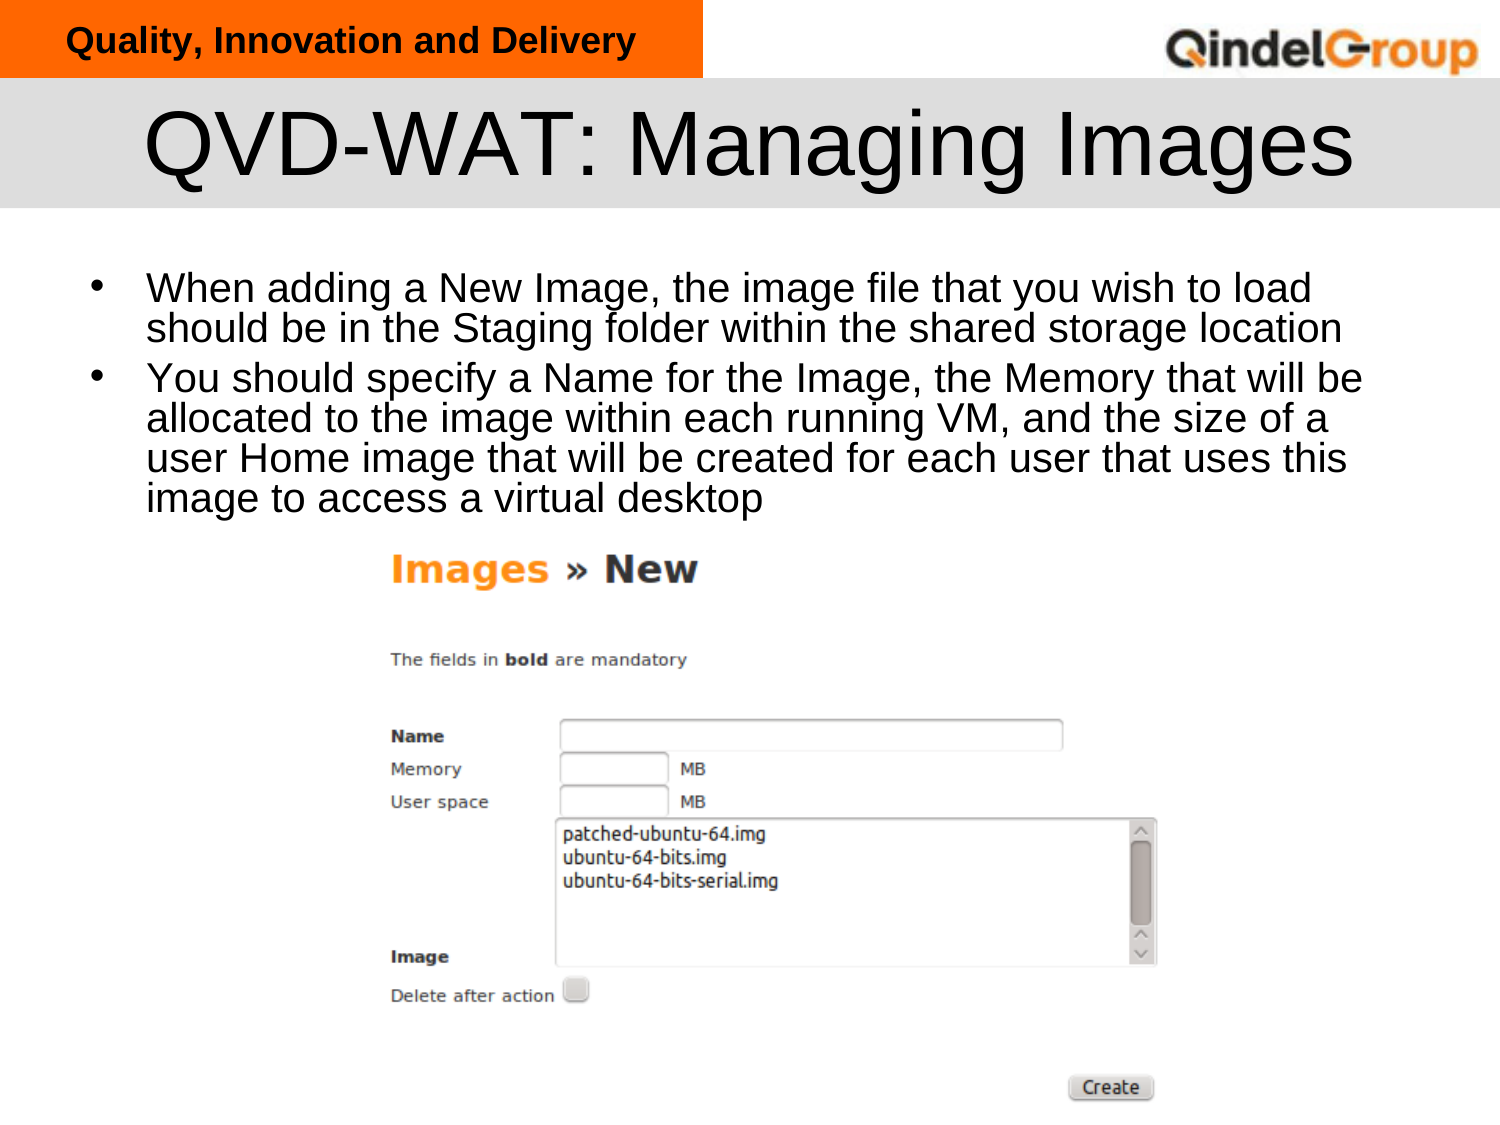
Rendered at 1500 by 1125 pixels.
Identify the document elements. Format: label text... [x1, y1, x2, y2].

picture [383, 544, 1189, 1110]
title QVD-WAT: Managing Images [75, 45, 1426, 233]
list When adding a New Image, the image file that you wish to load should be in the Staging folder within the shared storage location You should specify a Name for the Image, the Memory that will be allocated to the image within each running VM, and the size of a user Home image that will be created for each user that uses this image to access a virtual desktop [75, 262, 1426, 1006]
picture [1163, 23, 1481, 78]
